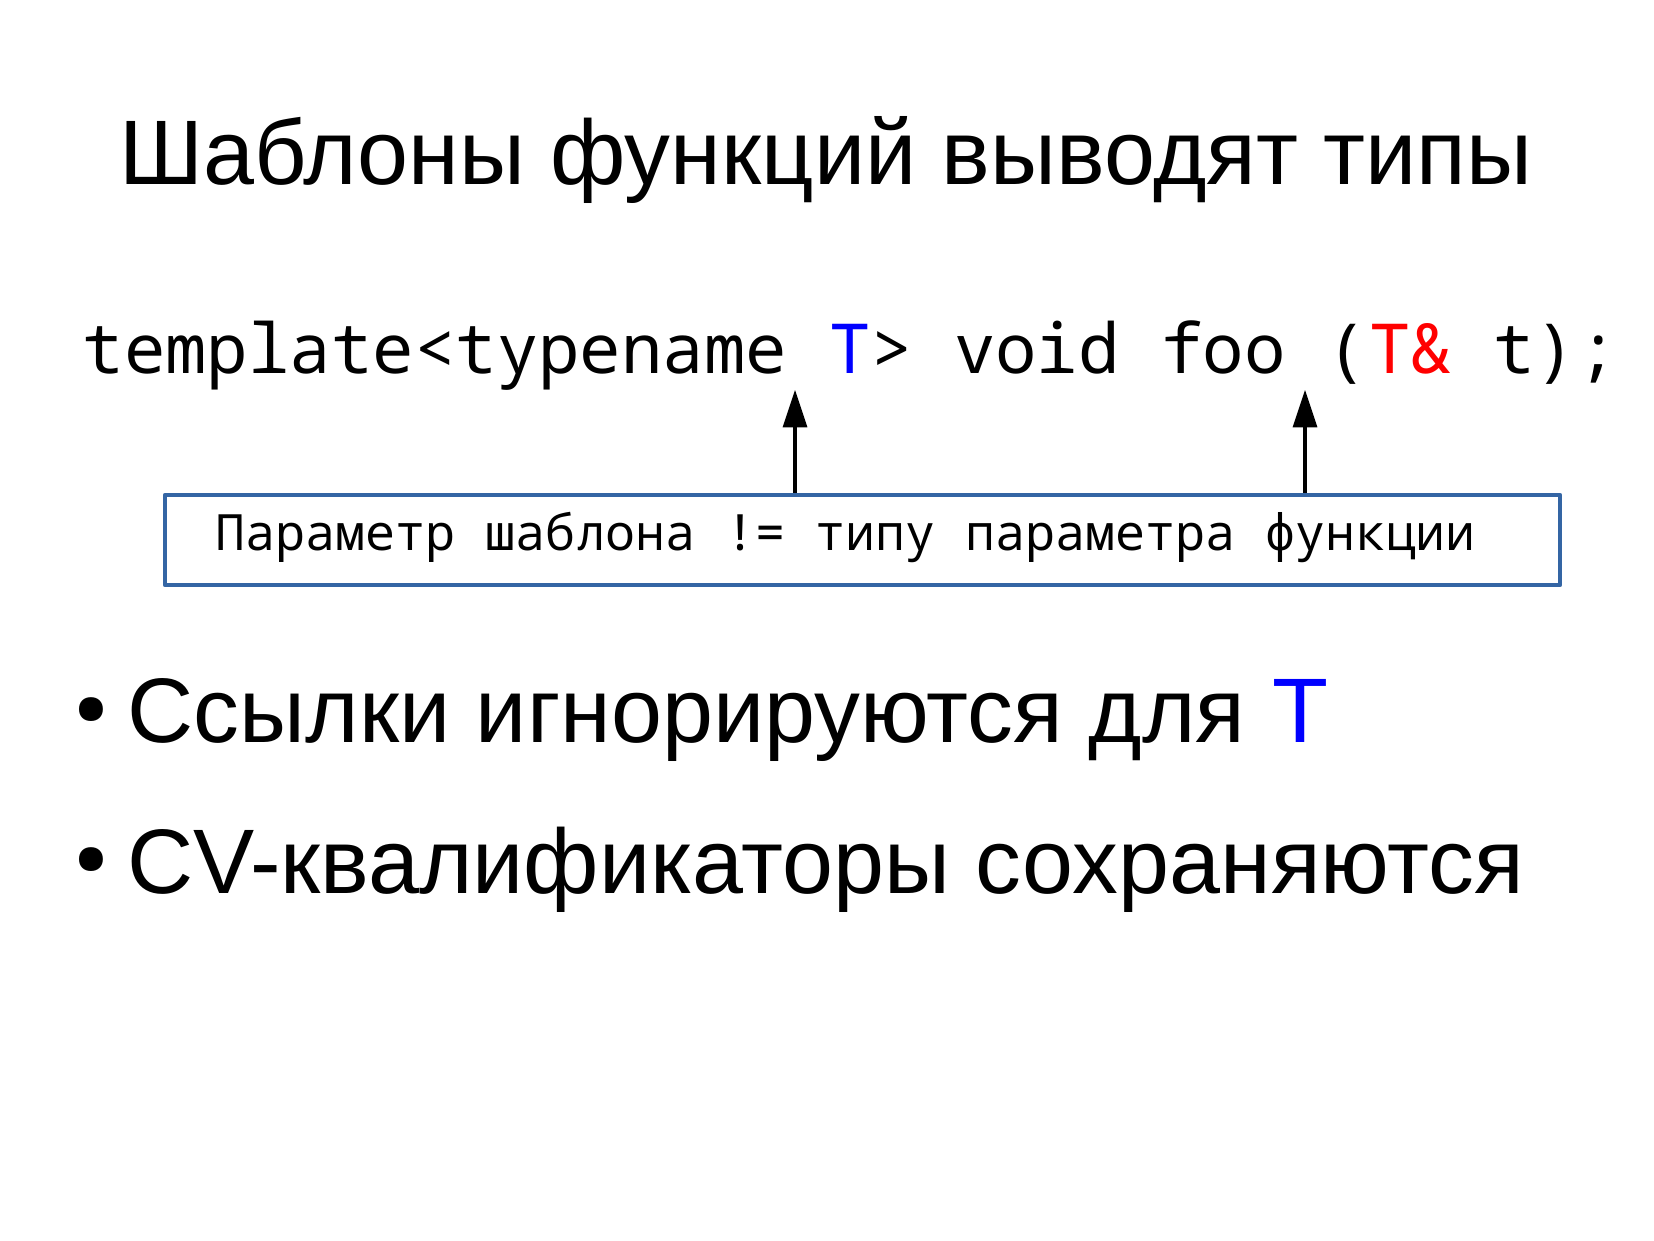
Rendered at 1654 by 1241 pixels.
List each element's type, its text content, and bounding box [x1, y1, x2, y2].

list template<typename T> void foo (T& t); [82, 300, 1621, 420]
list Ссылки игнорируются для T CV-квалификаторы сохраняются [56, 660, 1546, 991]
title Шаблоны функций выводят типы [82, 49, 1571, 257]
list Параметр шаблона != типу параметра функции [165, 495, 1561, 586]
